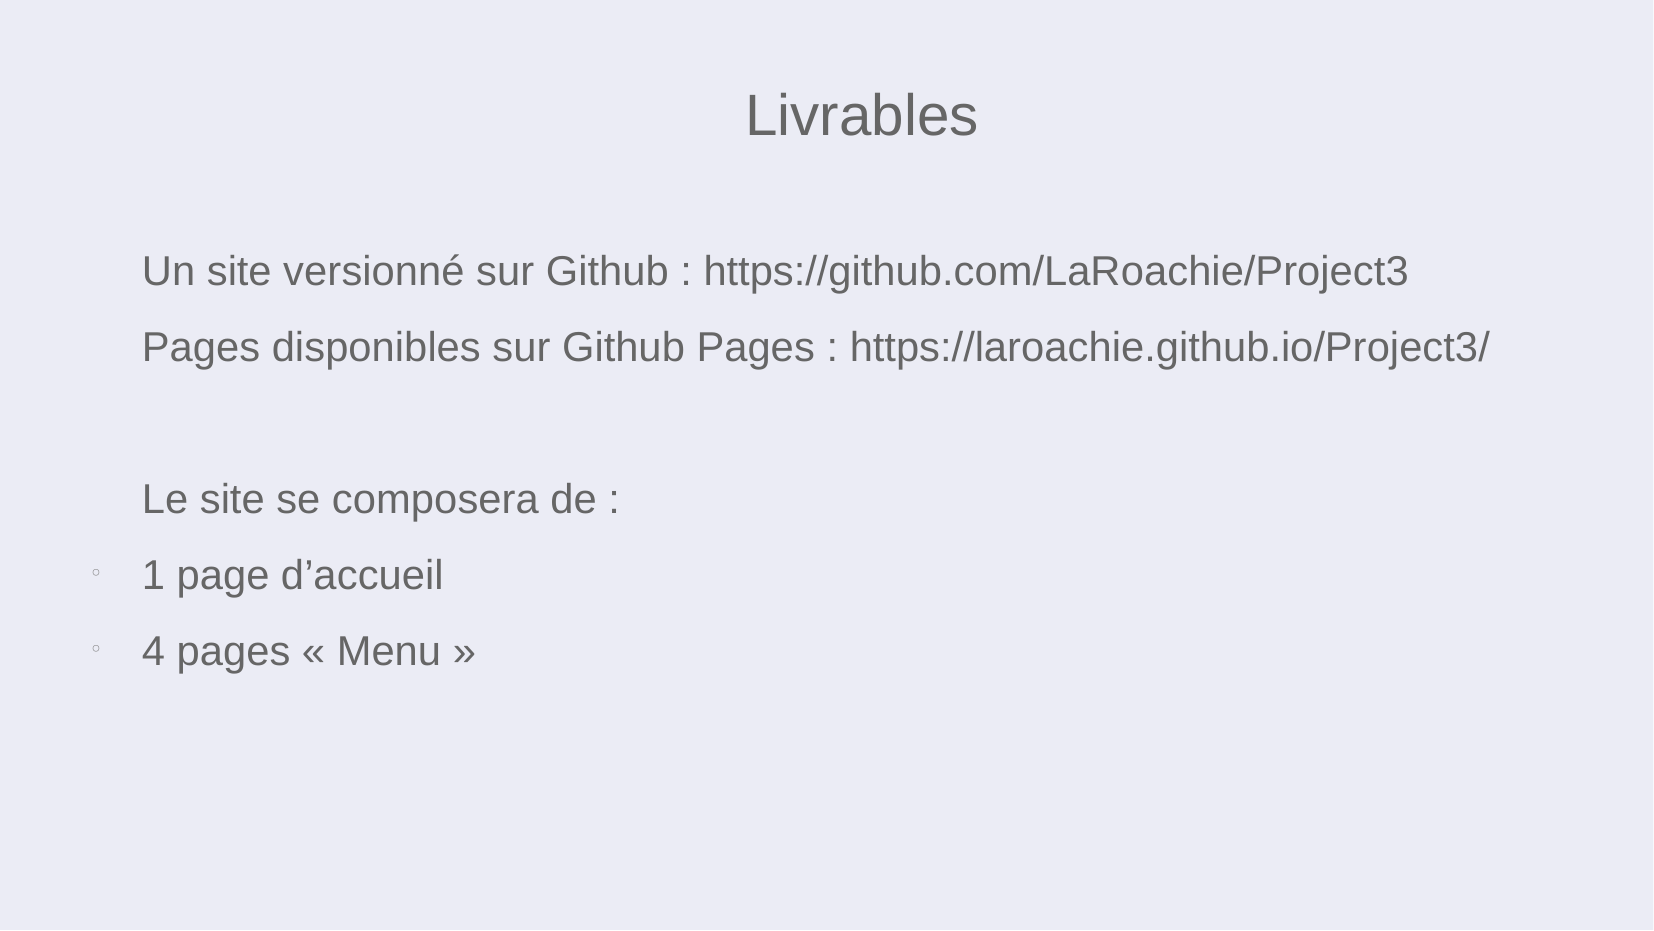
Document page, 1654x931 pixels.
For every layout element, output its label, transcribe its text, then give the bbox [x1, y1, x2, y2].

list Un site versionné sur Github : https://github.com/LaRoachie/Project3 Pages disponibles sur Github Pages : https://laroachie.github.io/Project3/ Le site se composera de : 1 page d’accueil 4 pages « Menu » [70, 248, 1560, 804]
title Livrables [82, 37, 1571, 193]
